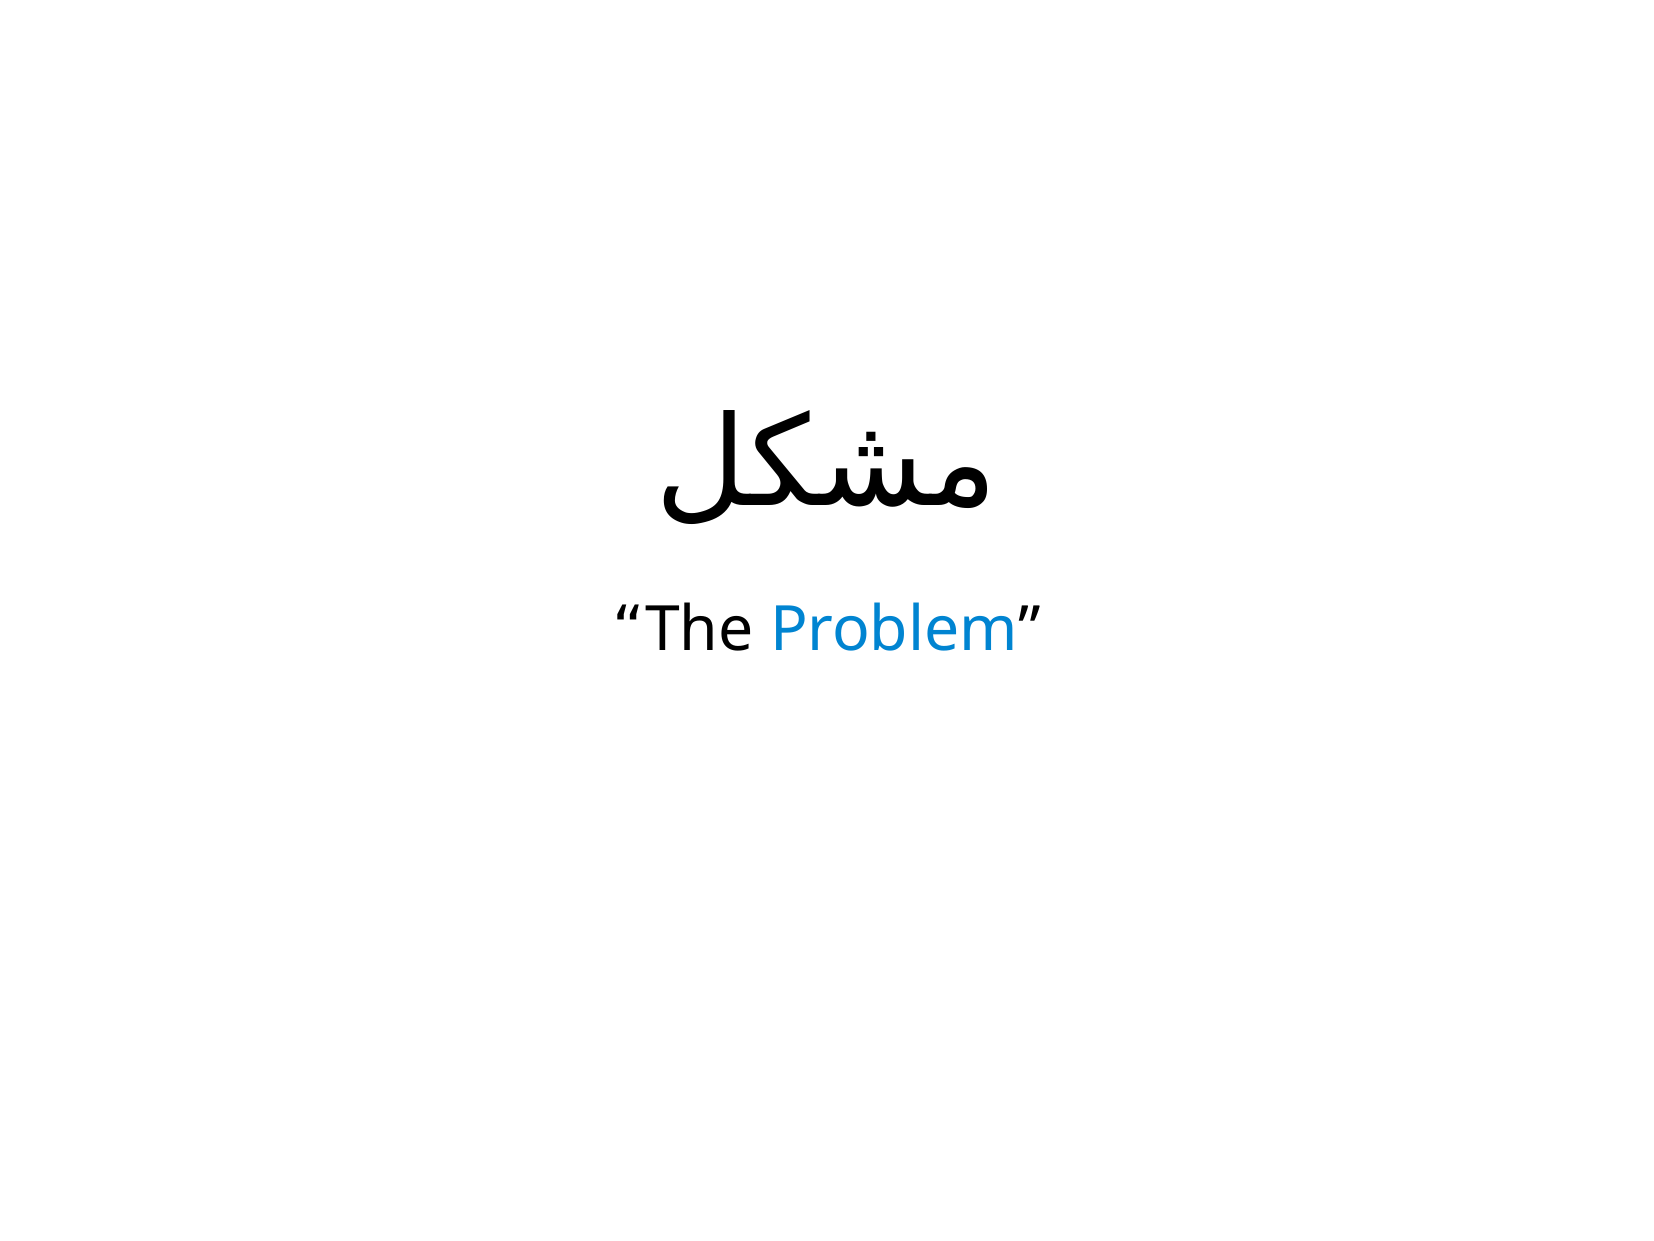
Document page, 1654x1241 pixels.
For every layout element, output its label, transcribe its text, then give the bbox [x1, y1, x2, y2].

subtitle مشکل “The Problem” [82, 49, 1571, 1010]
